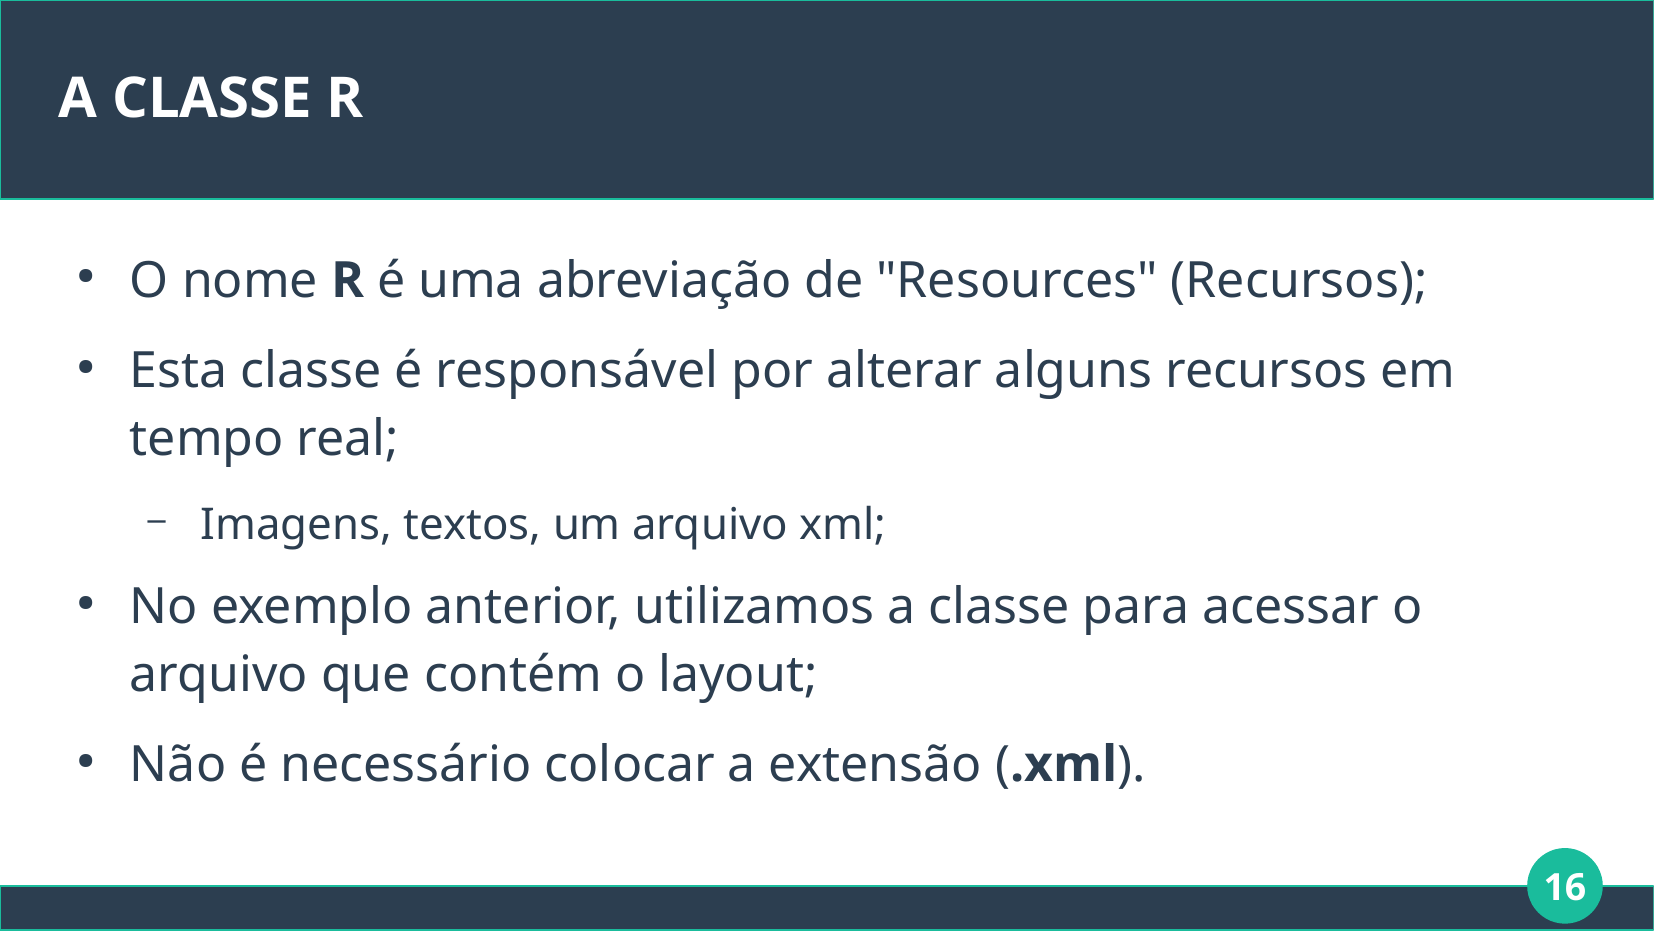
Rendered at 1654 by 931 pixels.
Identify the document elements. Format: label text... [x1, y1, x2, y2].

title A CLASSE R [59, 37, 1595, 155]
list O nome R é uma abreviação de "Resources" (Recursos); Esta classe é responsável por alterar alguns recursos em tempo real; Imagens, textos, um arquivo xml; No exemplo anterior, utilizamos a classe para acessar o arquivo que contém o layout; Não é necessário colocar a extensão (.xml). [59, 243, 1595, 864]
